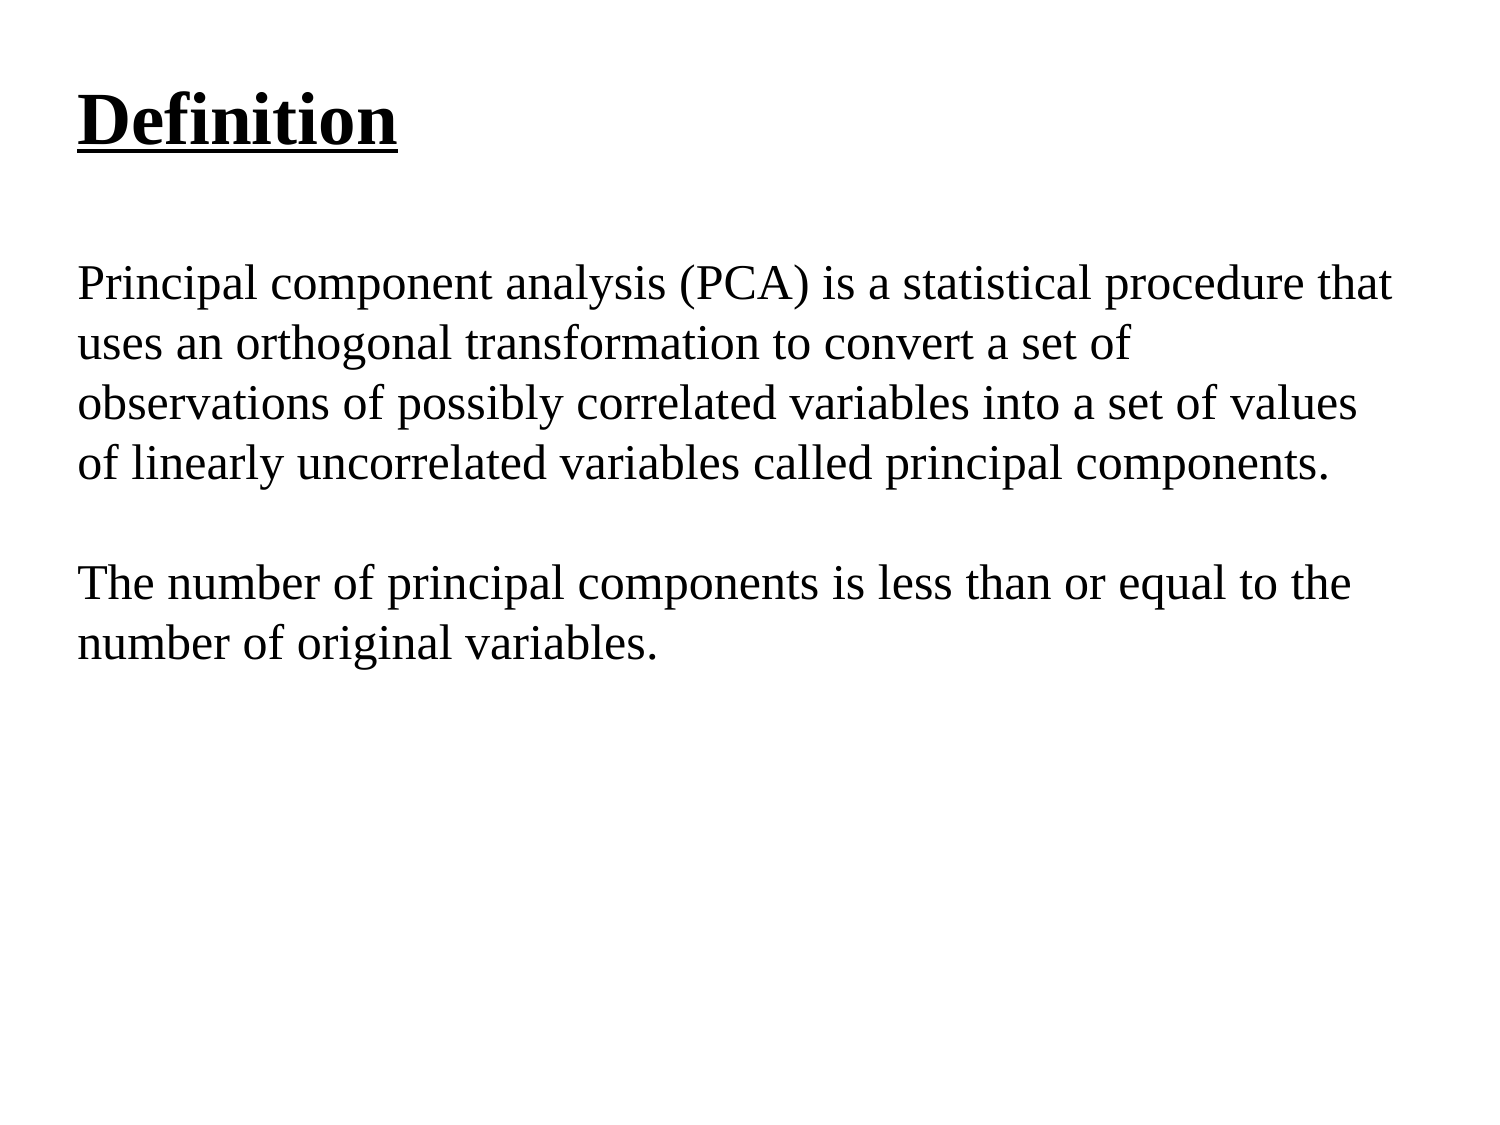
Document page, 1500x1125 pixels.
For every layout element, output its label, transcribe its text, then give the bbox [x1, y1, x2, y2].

text_box Definition Principal component analysis (PCA) is a statistical procedure that uses an orthogonal transformation to convert a set of observations of possibly correlated variables into a set of values of linearly uncorrelated variables called principal components. The number of principal components is less than or equal to the number of original variables. [62, 62, 1413, 1043]
